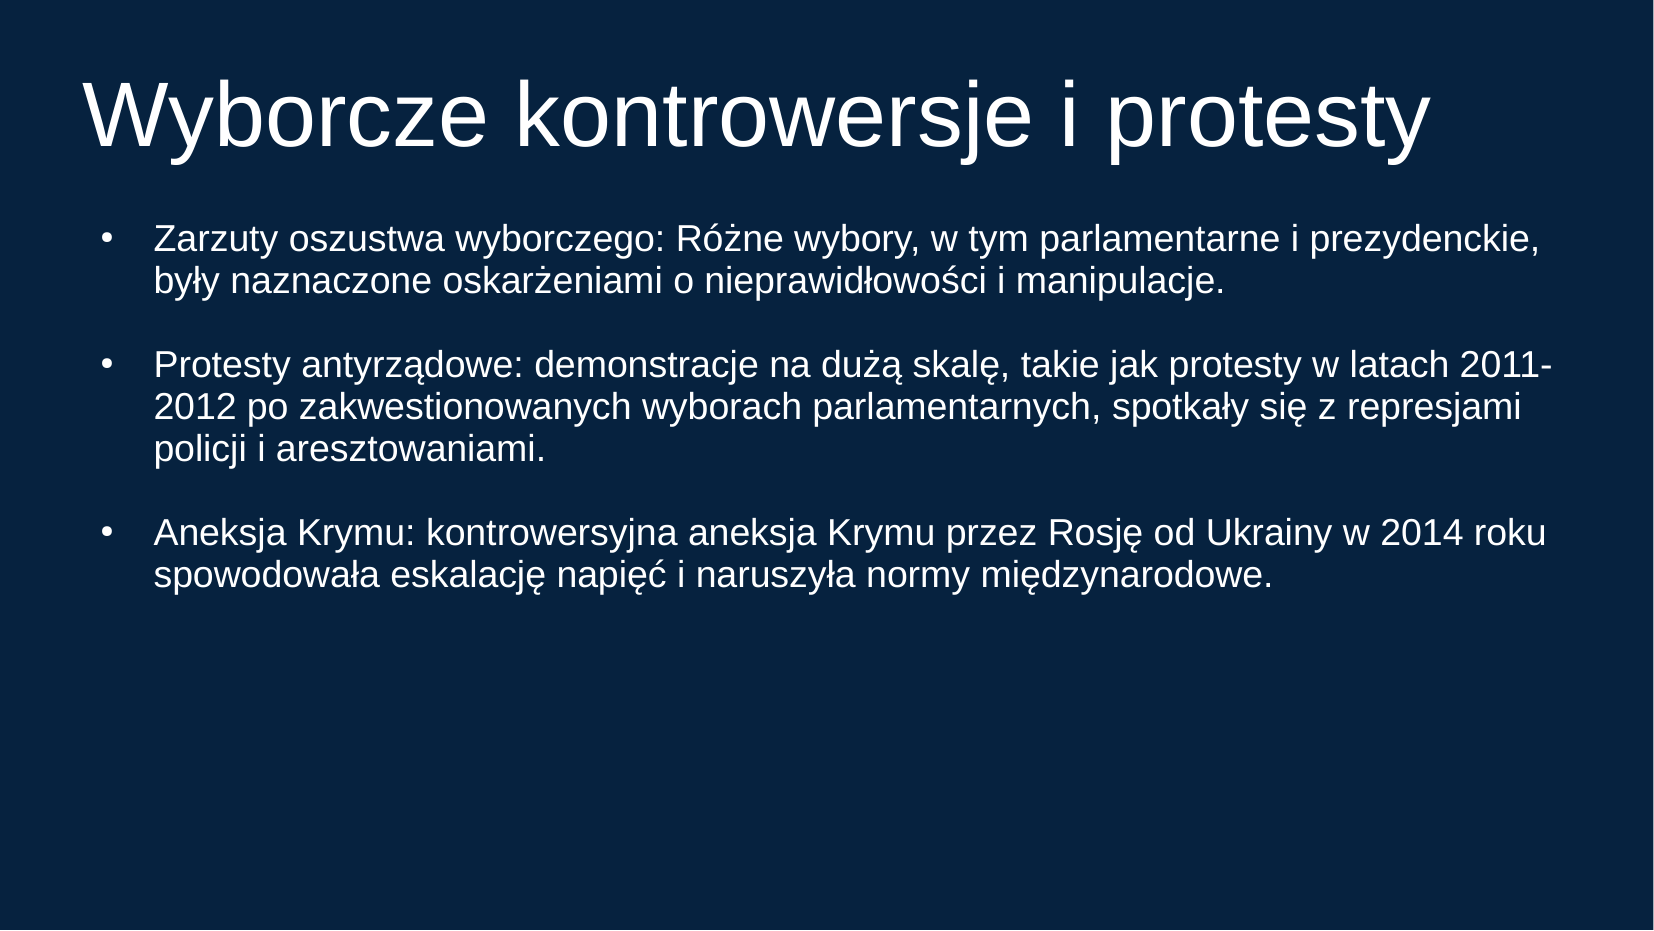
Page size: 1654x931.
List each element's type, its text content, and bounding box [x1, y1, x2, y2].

title Wyborcze kontrowersje i protesty [82, 37, 1571, 193]
list Zarzuty oszustwa wyborczego: Różne wybory, w tym parlamentarne i prezydenckie, były naznaczone oskarżeniami o nieprawidłowości i manipulacje. Protesty antyrządowe: demonstracje na dużą skalę, takie jak protesty w latach 2011-2012 po zakwestionowanych wyborach parlamentarnych, spotkały się z represjami policji i aresztowaniami. Aneksja Krymu: kontrowersyjna aneksja Krymu przez Rosję od Ukrainy w 2014 roku spowodowała eskalację napięć i naruszyła normy międzynarodowe. [82, 217, 1571, 758]
